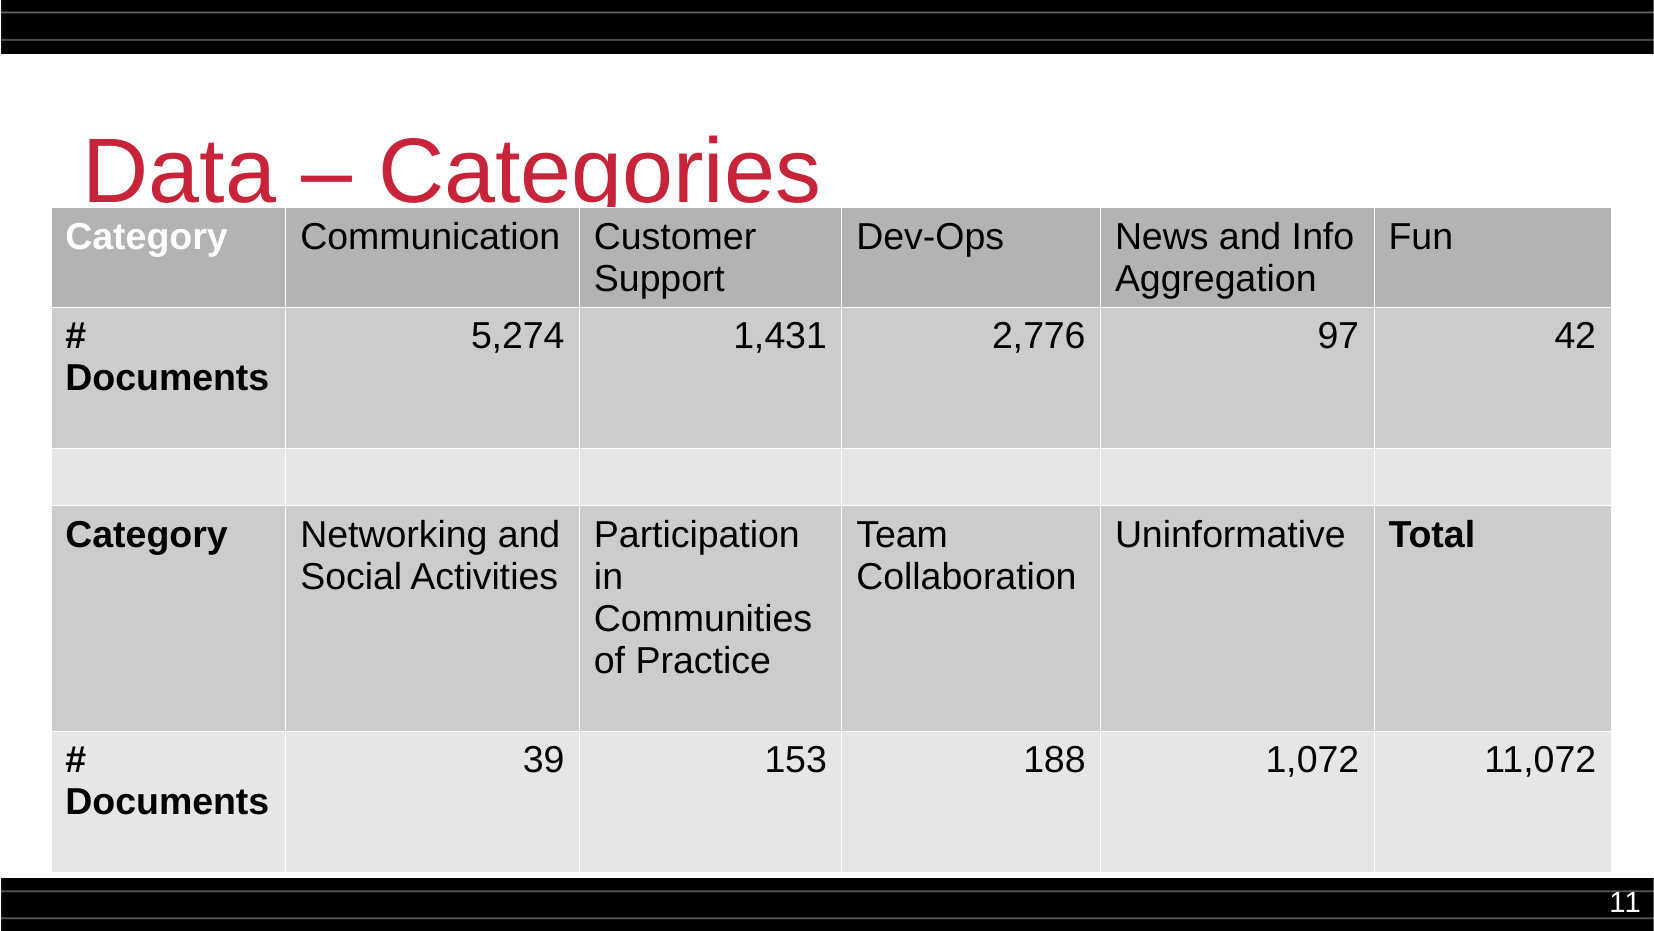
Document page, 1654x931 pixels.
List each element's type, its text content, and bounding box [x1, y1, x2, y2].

table_cell Uninformative [1101, 506, 1374, 731]
table_cell [580, 449, 841, 505]
table_header Fun [1375, 208, 1611, 307]
table_cell 42 [1375, 308, 1611, 448]
table_cell Total [1375, 506, 1611, 731]
table_cell # Documents [52, 308, 285, 448]
table_cell [1375, 449, 1611, 505]
table_cell 1,072 [1101, 732, 1374, 872]
table_cell # Documents [52, 732, 285, 872]
table_cell 2,776 [842, 308, 1100, 448]
table_cell 1,431 [580, 308, 841, 448]
table_cell Networking and Social Activities [286, 506, 579, 731]
table_cell Participation in Communities of Practice [580, 506, 841, 731]
table_cell 153 [580, 732, 841, 872]
picture [1, 0, 1654, 54]
table_cell 97 [1101, 308, 1374, 448]
table_cell 5,274 [286, 308, 579, 448]
table_cell 39 [286, 732, 579, 872]
picture [1, 878, 1654, 931]
title Data – Categories [82, 92, 1571, 207]
table_header Customer Support [580, 208, 841, 307]
table_cell [1101, 449, 1374, 505]
table_cell [842, 449, 1100, 505]
table_header Communication [286, 208, 579, 307]
table_cell 11,072 [1375, 732, 1611, 872]
table_cell Team Collaboration [842, 506, 1100, 731]
table_cell Category [52, 506, 285, 731]
table_cell [52, 449, 285, 505]
table_cell [286, 449, 579, 505]
table_header Dev-Ops [842, 208, 1100, 307]
table_cell 188 [842, 732, 1100, 872]
table_header Category [52, 208, 285, 307]
table_header News and Info Aggregation [1101, 208, 1374, 307]
